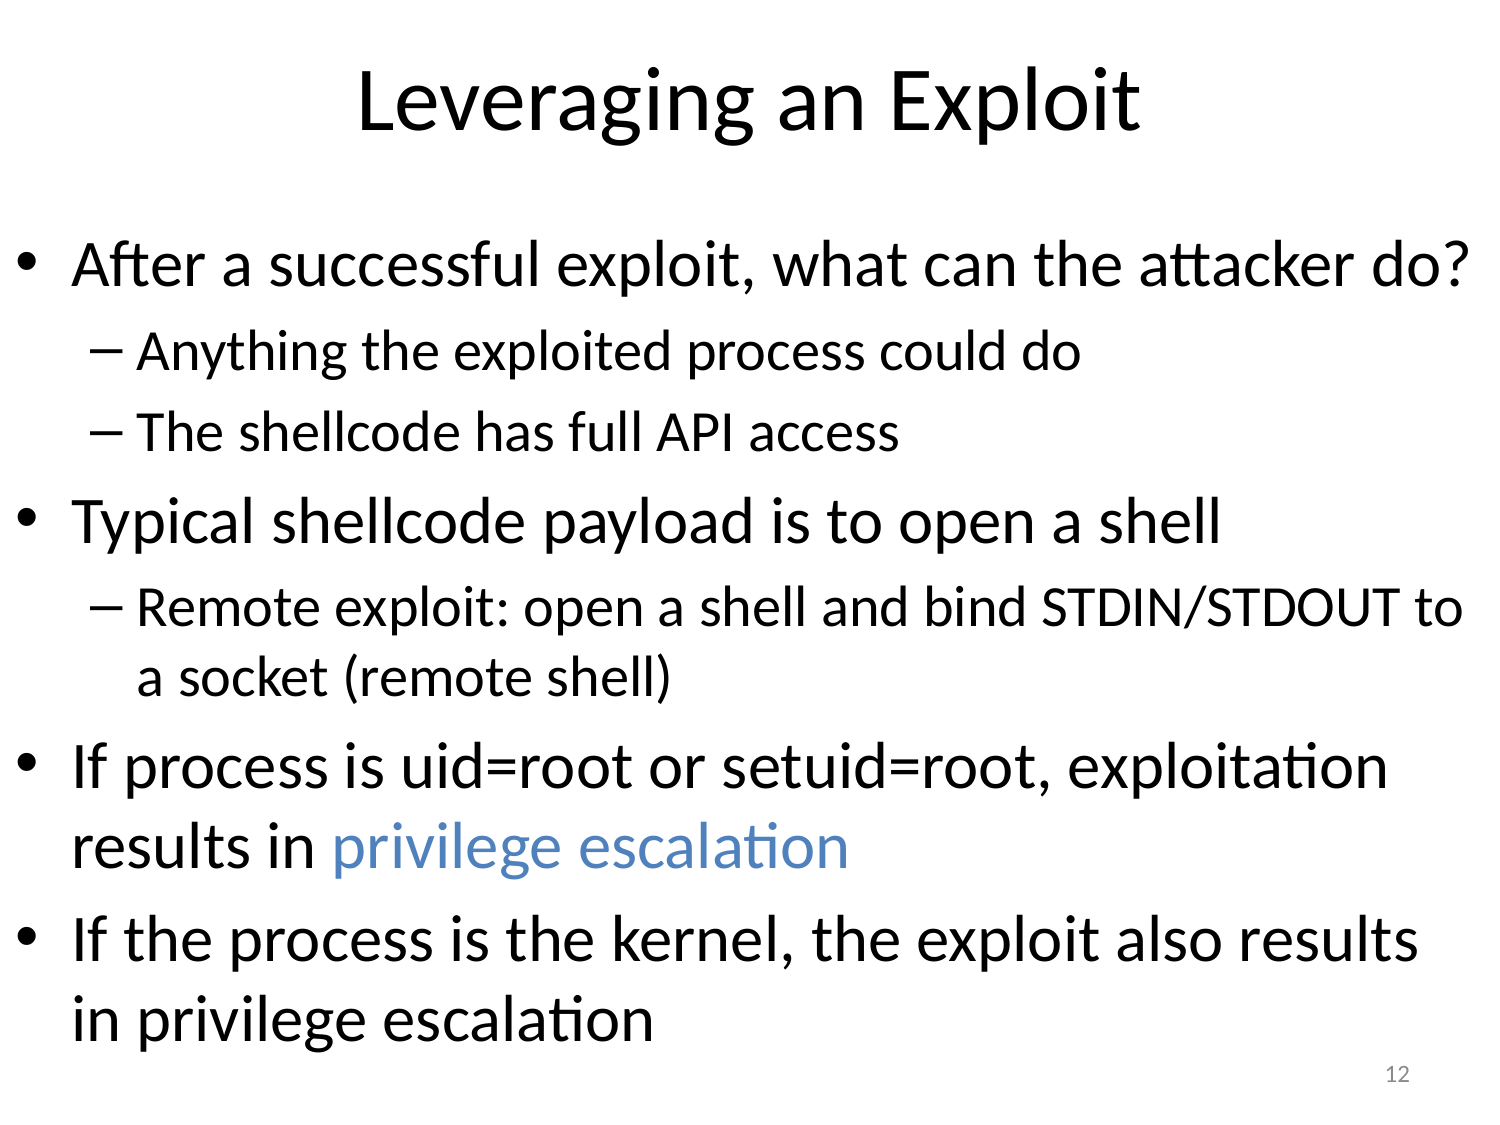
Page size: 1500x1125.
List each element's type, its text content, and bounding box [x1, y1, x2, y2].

list After a successful exploit, what can the attacker do? Anything the exploited process could do The shellcode has full API access Typical shellcode payload is to open a shell Remote exploit: open a shell and bind STDIN/STDOUT to a socket (remote shell) If process is uid=root or setuid=root, exploitation results in privilege escalation If the process is the kernel, the exploit also results in privilege escalation [0, 212, 1500, 1125]
slide_number <number> [1074, 1042, 1425, 1103]
title Leveraging an Exploit [75, 0, 1425, 188]
